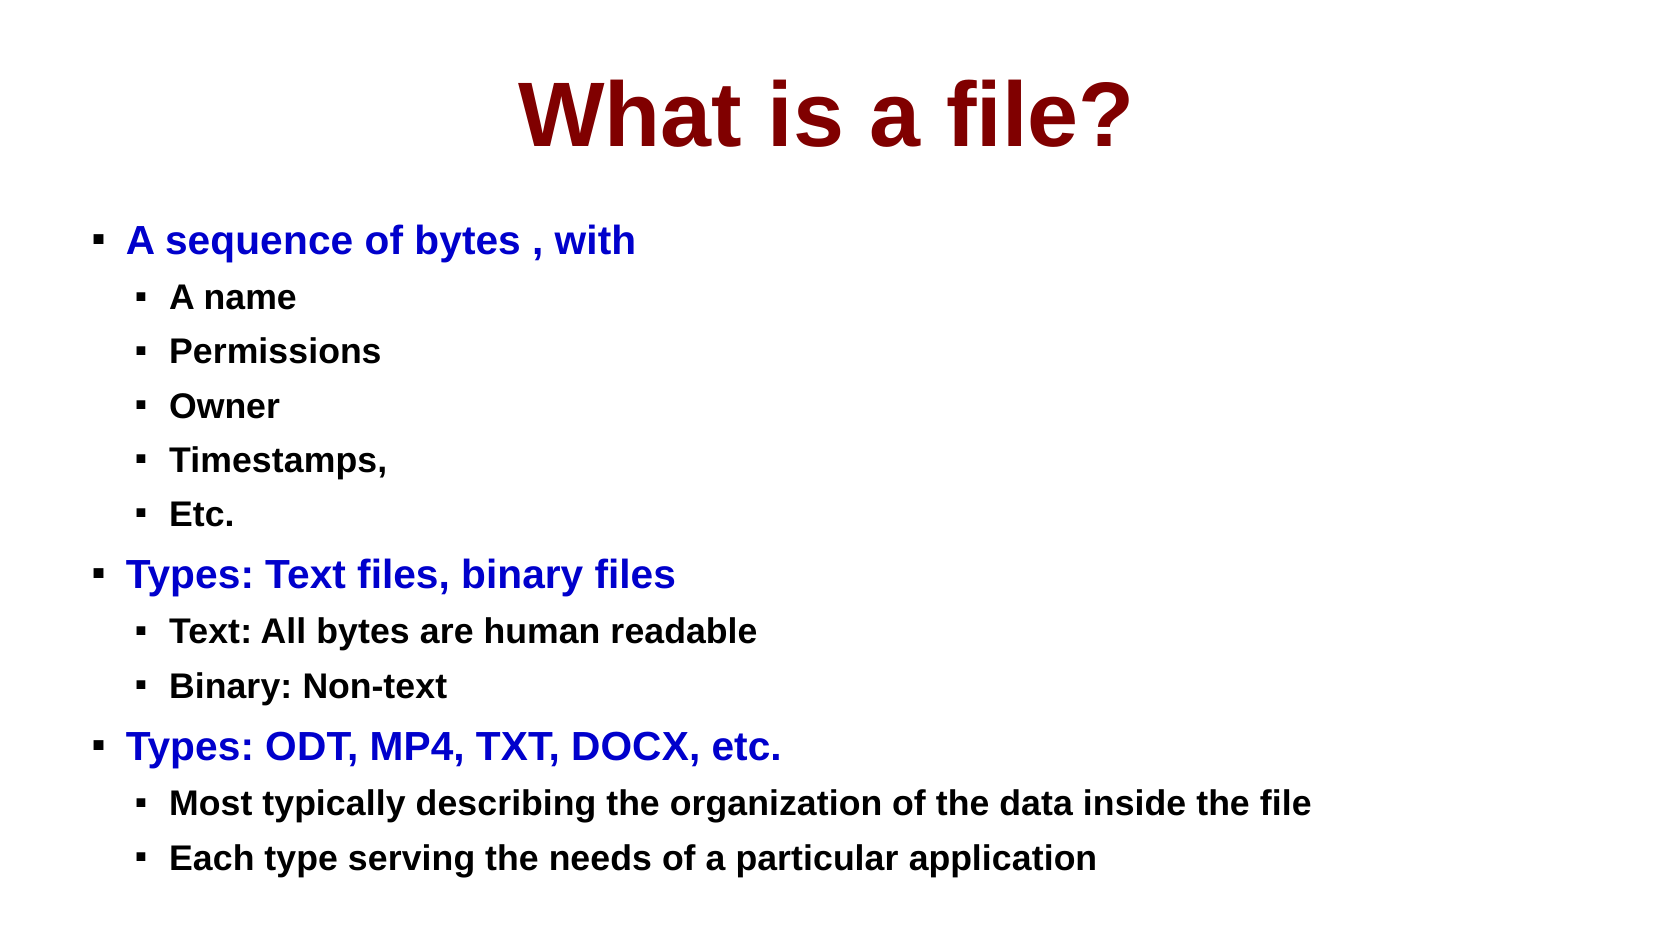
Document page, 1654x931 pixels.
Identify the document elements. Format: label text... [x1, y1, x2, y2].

list A sequence of bytes , with A name Permissions Owner Timestamps, Etc. Types: Text files, binary files Text: All bytes are human readable Binary: Non-text Types: ODT, MP4, TXT, DOCX, etc. Most typically describing the organization of the data inside the file Each type serving the needs of a particular application [82, 217, 1583, 886]
title What is a file? [82, 37, 1571, 193]
